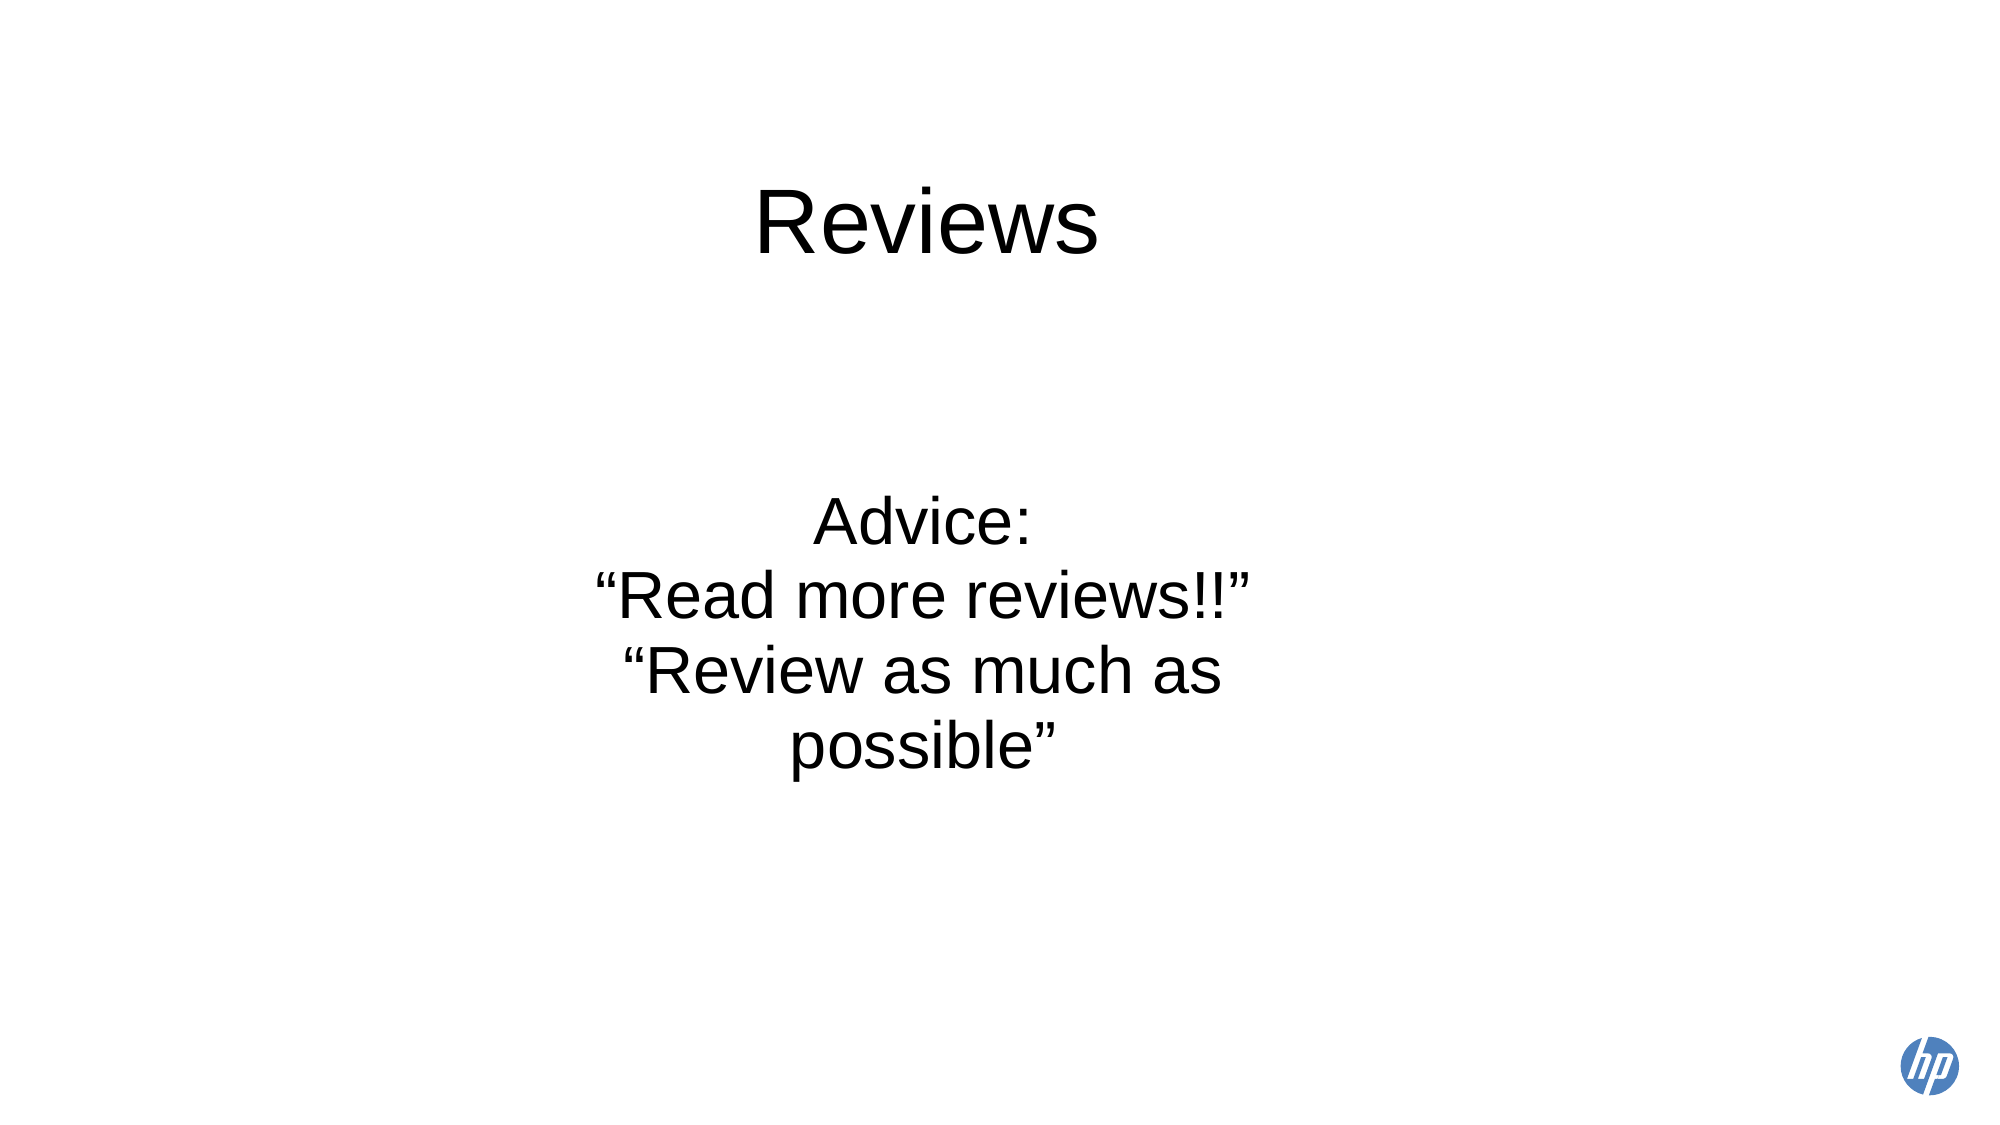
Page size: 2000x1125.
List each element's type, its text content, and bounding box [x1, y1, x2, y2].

subtitle Advice: “Read more reviews!!” “Review as much as possible” [484, 307, 1363, 960]
title Reviews [177, 94, 1678, 350]
